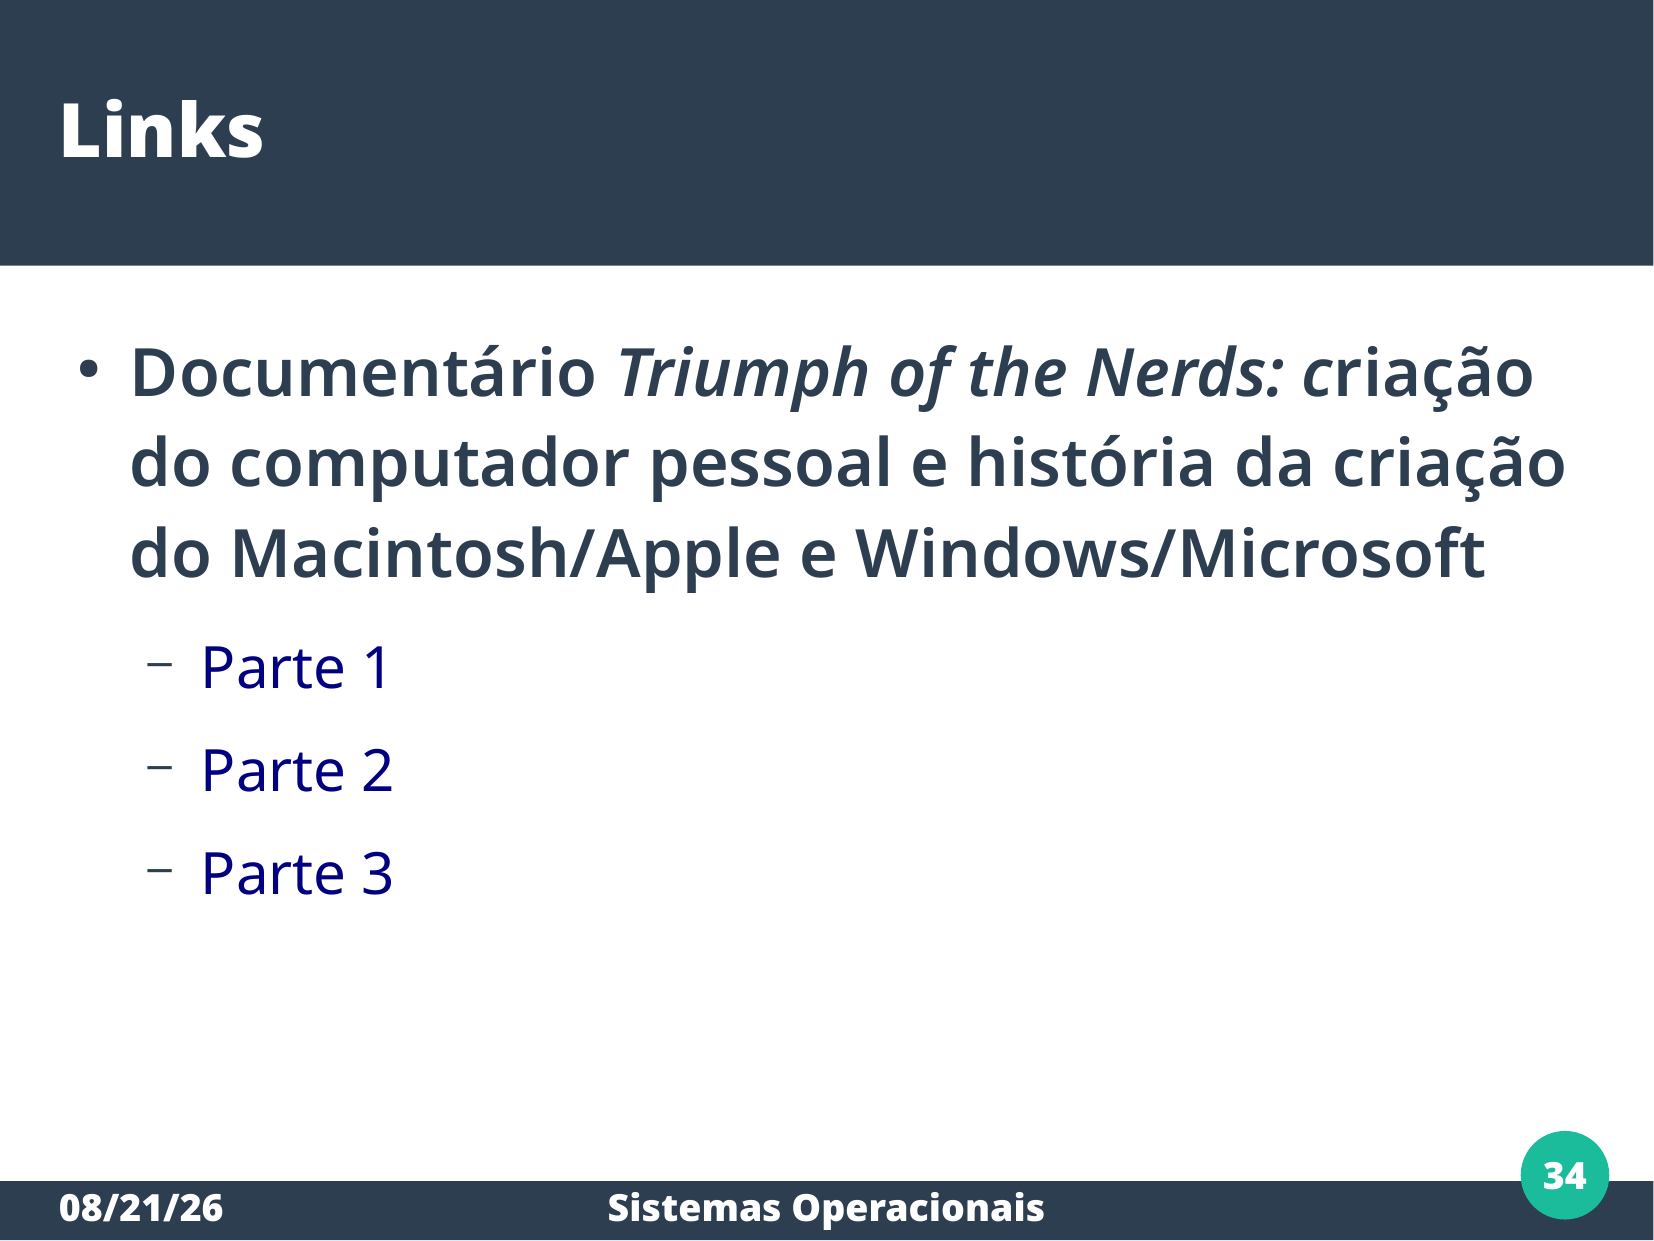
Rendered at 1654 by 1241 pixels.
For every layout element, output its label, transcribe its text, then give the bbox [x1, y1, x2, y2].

title Links [59, 49, 1595, 207]
list Documentário Triumph of the Nerds: criação do computador pessoal e história da criação do Macintosh/Apple e Windows/Microsoft Parte 1 Parte 2 Parte 3 [59, 324, 1595, 1152]
